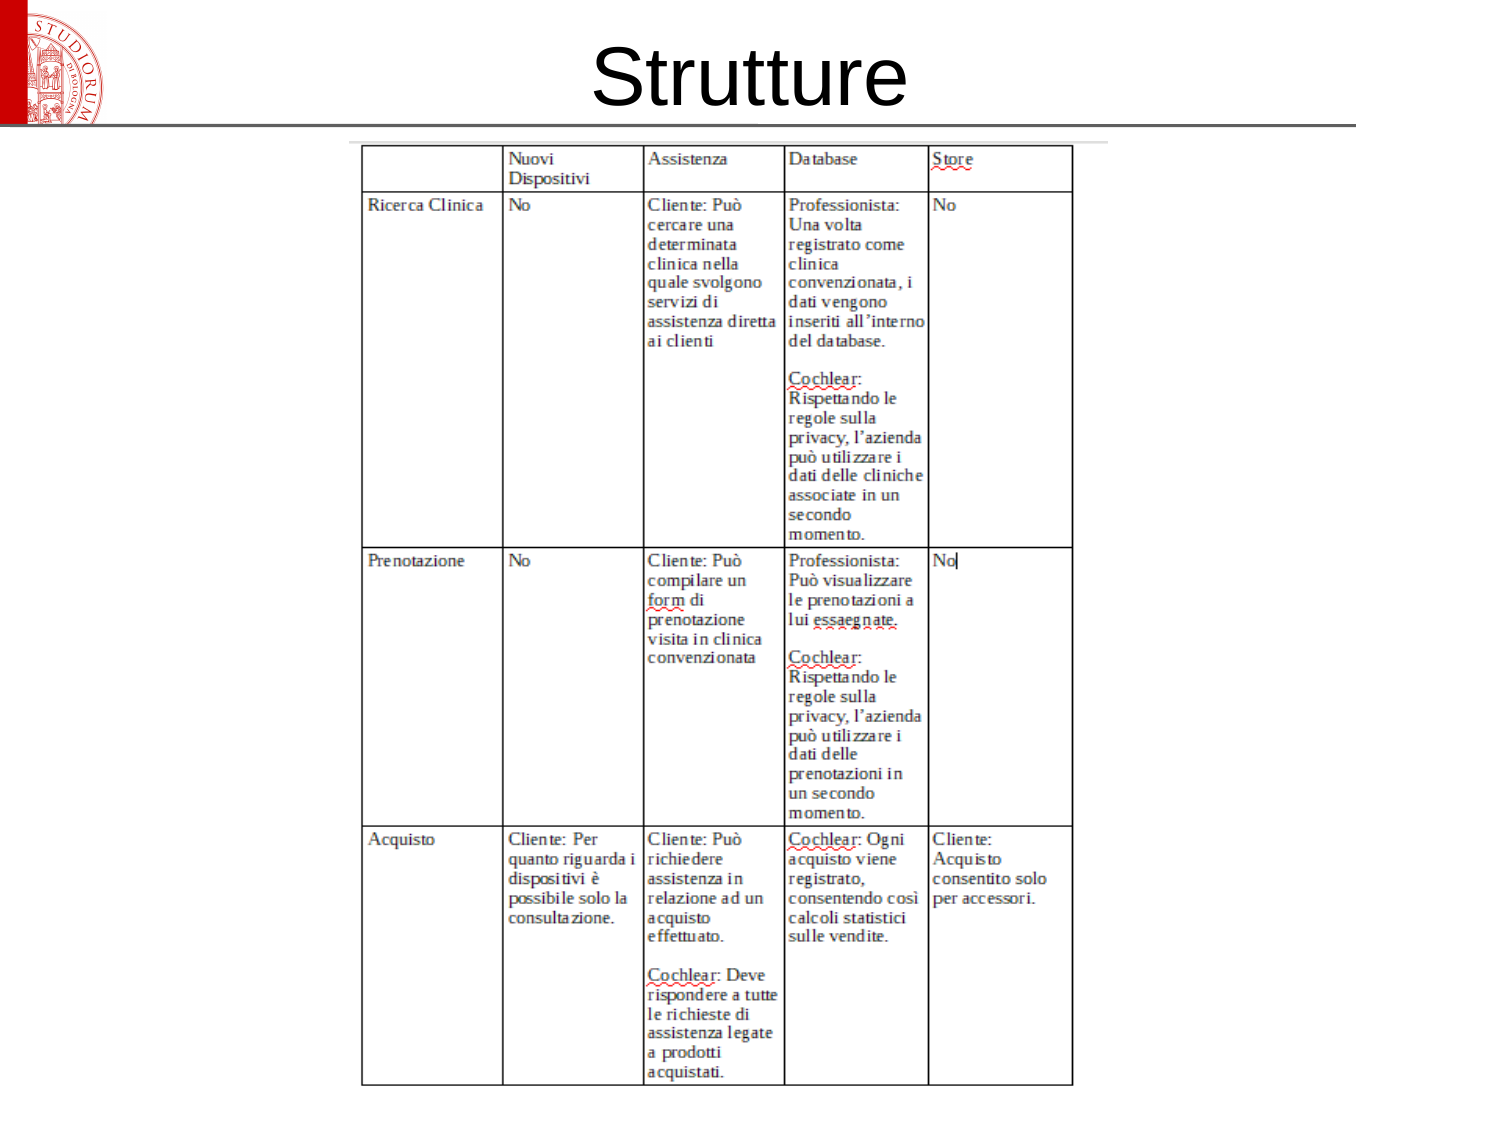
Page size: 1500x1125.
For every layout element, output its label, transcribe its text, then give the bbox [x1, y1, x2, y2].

picture [349, 141, 1108, 1093]
title Strutture [75, 7, 1425, 114]
picture [28, 11, 107, 123]
